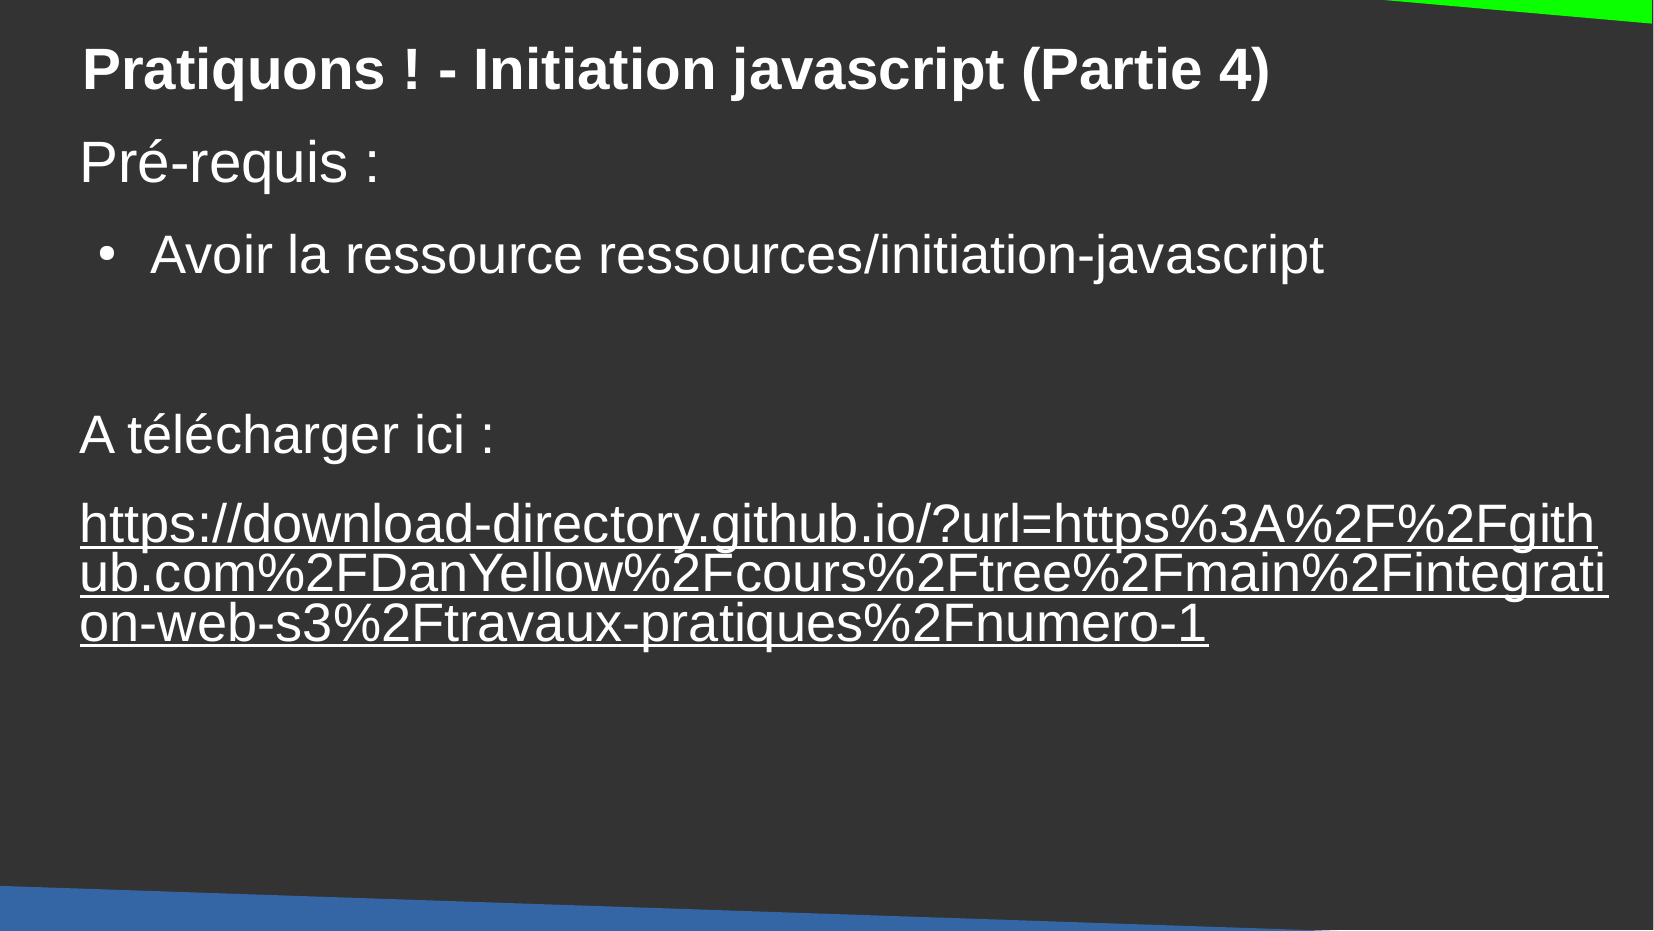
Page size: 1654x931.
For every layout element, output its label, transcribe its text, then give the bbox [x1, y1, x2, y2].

title Pratiquons ! - Initiation javascript (Partie 4) [82, 37, 1571, 114]
list Pré-requis : Avoir la ressource ressources/initiation-javascript A télécharger ici : https://download-directory.github.io/?url=https%3A%2F%2Fgithub.com%2FDanYellow%2Fcours%2Ftree%2Fmain%2Fintegration-web-s3%2Ftravaux-pratiques%2Fnumero-1 [79, 129, 1619, 715]
text_box [1383, 0, 1652, 24]
text_box [0, 885, 1337, 931]
